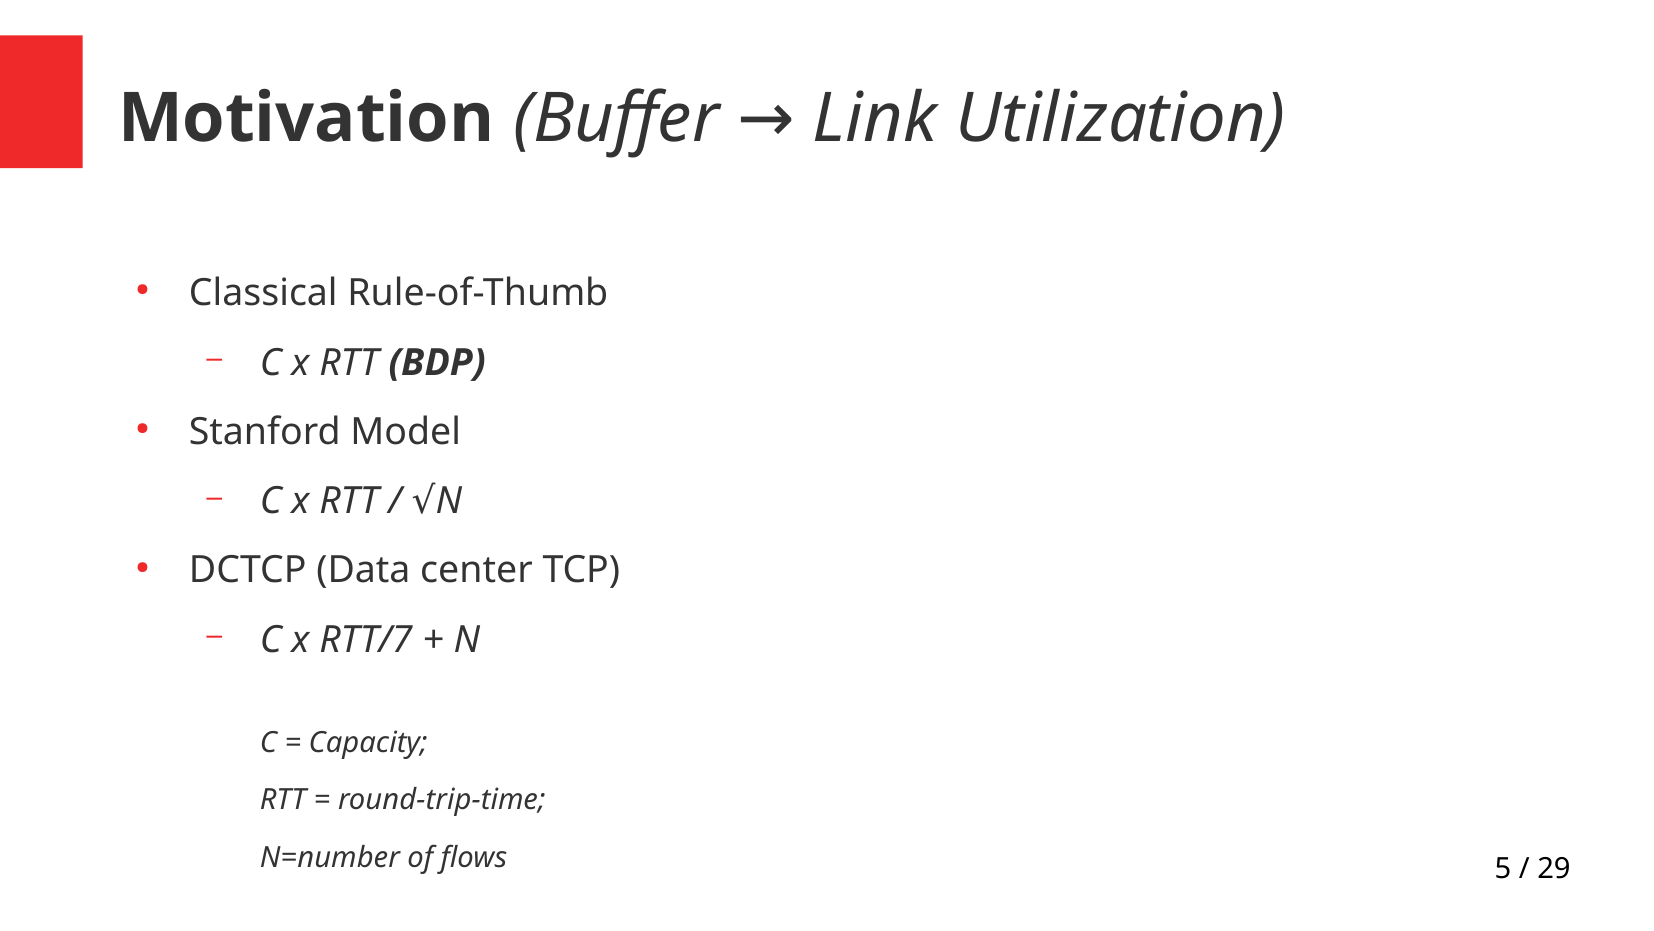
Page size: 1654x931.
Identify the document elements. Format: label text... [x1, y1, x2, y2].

title Motivation (Buffer → Link Utilization) [118, 36, 1571, 193]
list Classical Rule-of-Thumb C x RTT (BDP) Stanford Model C x RTT / √N DCTCP (Data center TCP) C x RTT/7 + N C = Capacity; RTT = round-trip-time; N=number of flows [118, 265, 1536, 806]
